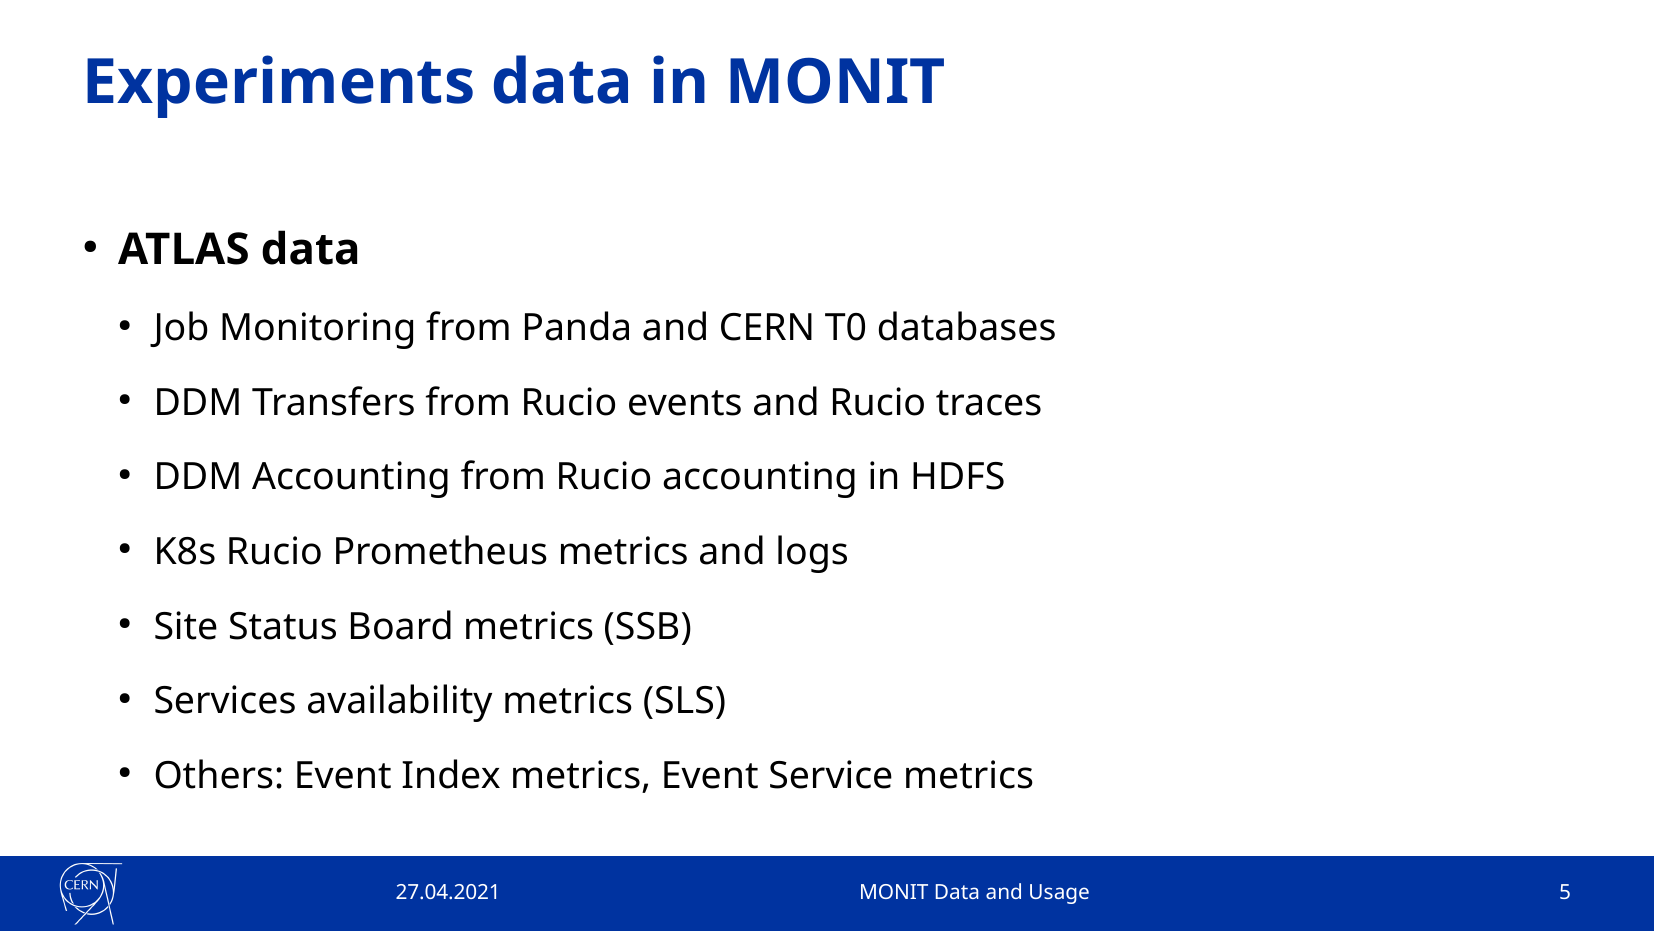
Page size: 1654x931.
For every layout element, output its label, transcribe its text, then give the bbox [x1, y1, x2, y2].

list ATLAS data Job Monitoring from Panda and CERN T0 databases DDM Transfers from Rucio events and Rucio traces DDM Accounting from Rucio accounting in HDFS K8s Rucio Prometheus metrics and logs Site Status Board metrics (SSB) Services availability metrics (SLS) Others: Event Index metrics, Event Service metrics [82, 217, 1571, 827]
title Experiments data in MONIT [82, 37, 1571, 193]
picture [56, 859, 127, 928]
